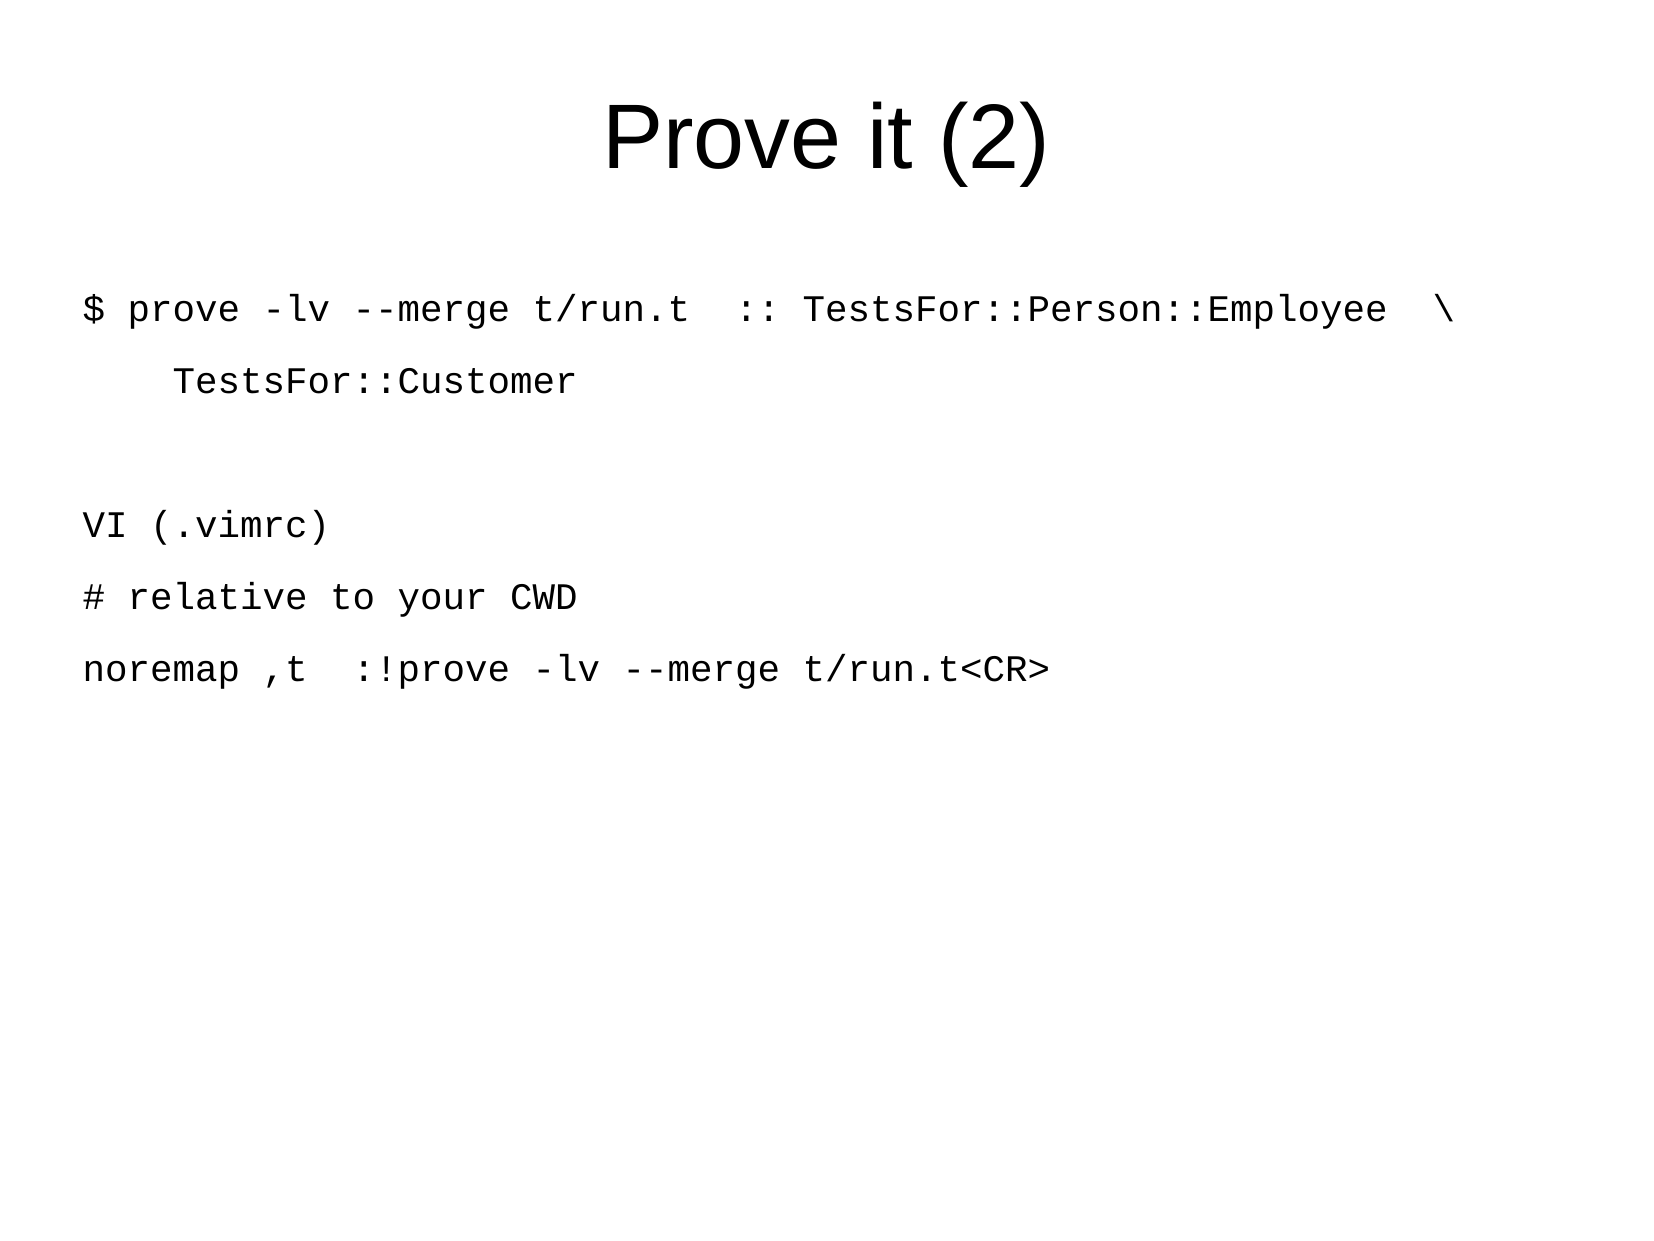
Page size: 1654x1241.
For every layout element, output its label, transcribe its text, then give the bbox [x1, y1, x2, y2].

title Prove it (2) [82, 49, 1571, 226]
list $ prove -lv --merge t/run.t :: TestsFor::Person::Employee \ TestsFor::Customer VI (.vimrc) # relative to your CWD noremap ,t :!prove -lv --merge t/run.t<CR> [82, 290, 1571, 1186]
